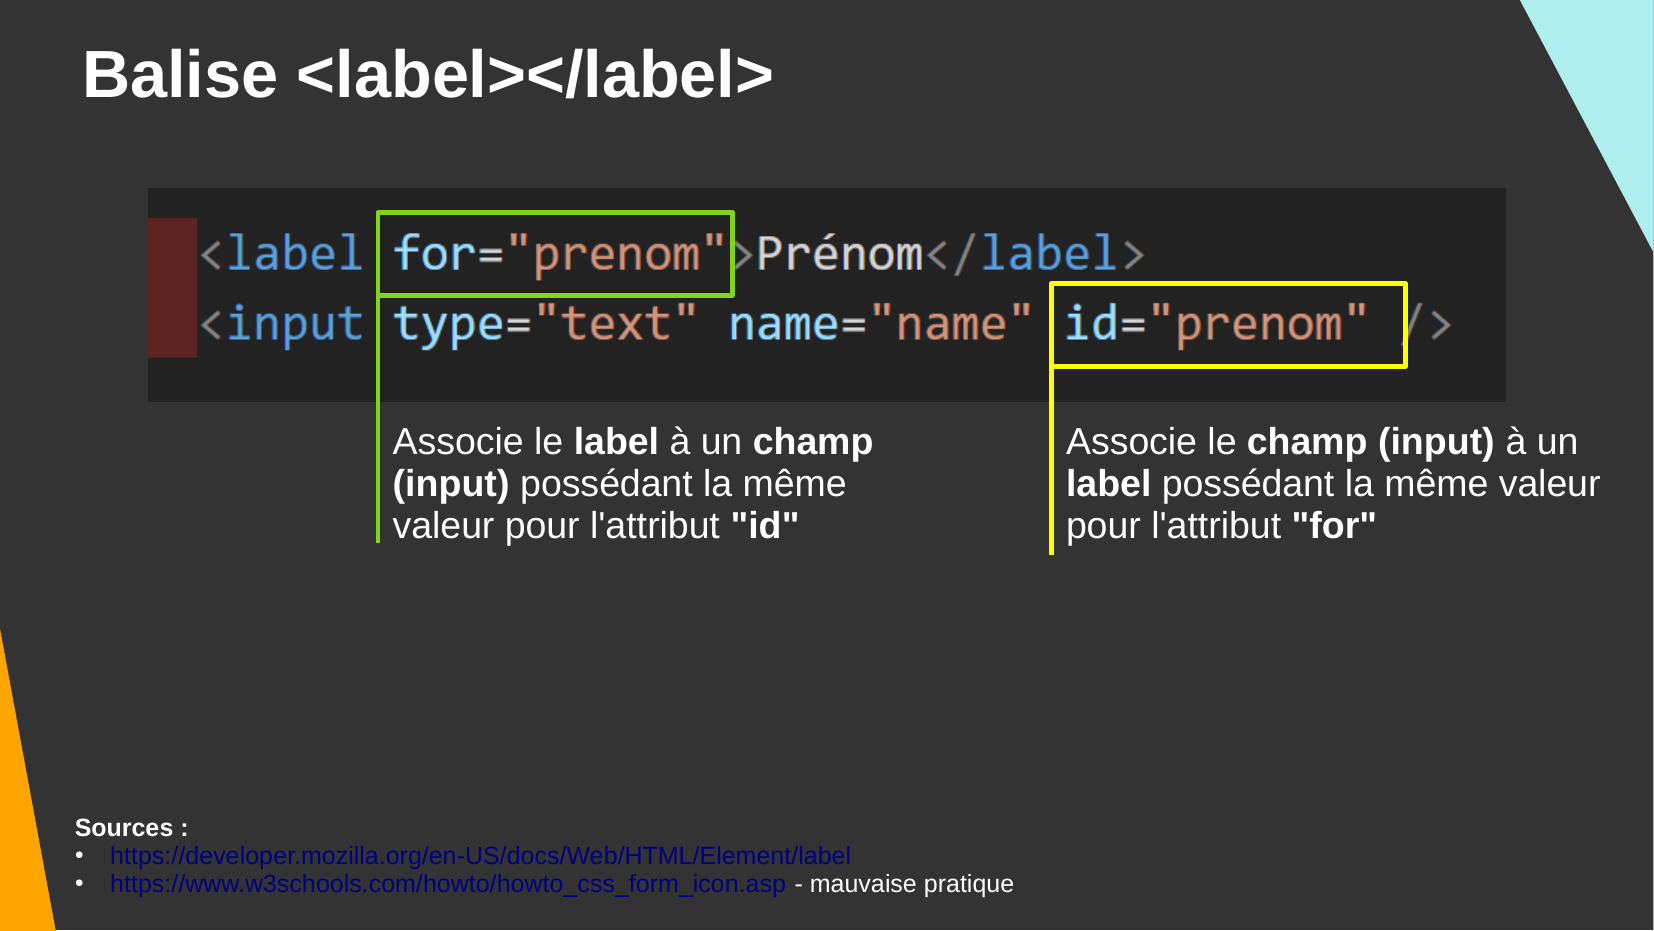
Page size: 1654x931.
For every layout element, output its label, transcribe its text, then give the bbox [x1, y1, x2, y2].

picture [1054, 286, 1403, 364]
text_box Associe le label à un champ (input) possédant la même valeur pour l'attribut "id" [377, 413, 945, 555]
text_box Sources : https://developer.mozilla.org/en-US/docs/Web/HTML/Element/label https://www.w3schools.com/howto/howto_css_form_icon.asp - mauvaise pratique [60, 806, 1546, 931]
picture [380, 215, 730, 293]
picture [148, 188, 1506, 402]
text_box [0, 628, 56, 931]
title Balise <label></label> [82, 37, 1571, 114]
text_box [1519, 0, 1654, 254]
text_box Associe le champ (input) à un label possédant la même valeur pour l'attribut "for" [1051, 413, 1619, 591]
